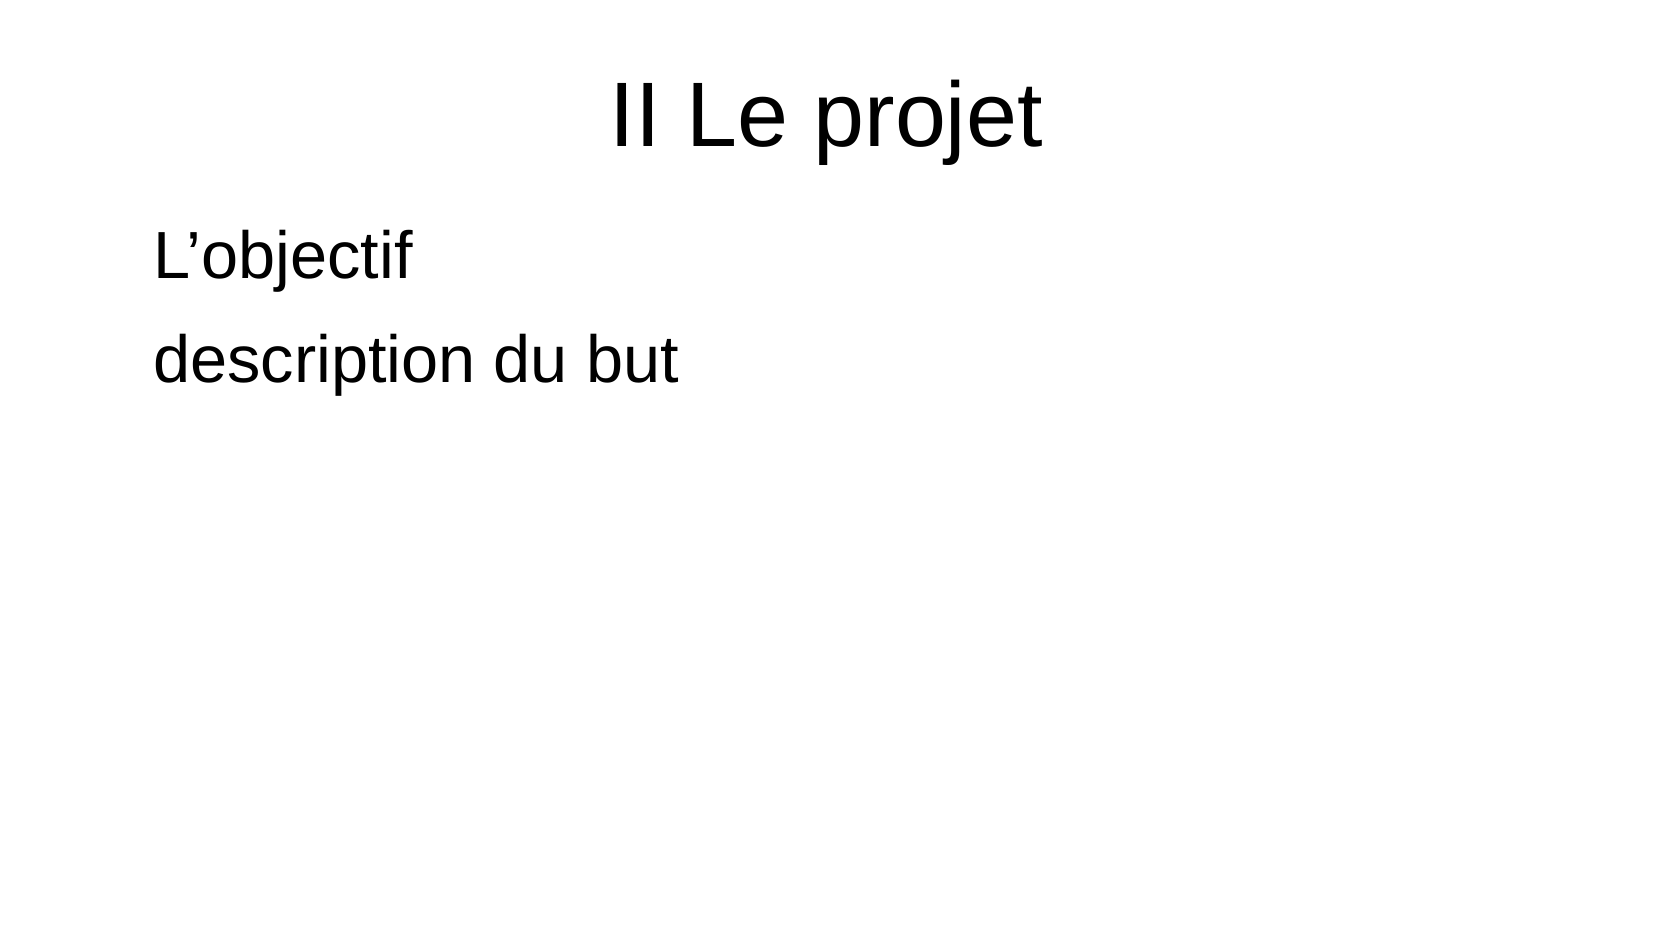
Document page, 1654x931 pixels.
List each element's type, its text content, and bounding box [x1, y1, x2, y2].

title II Le projet [82, 37, 1571, 193]
list L’objectif description du but [82, 217, 1571, 758]
